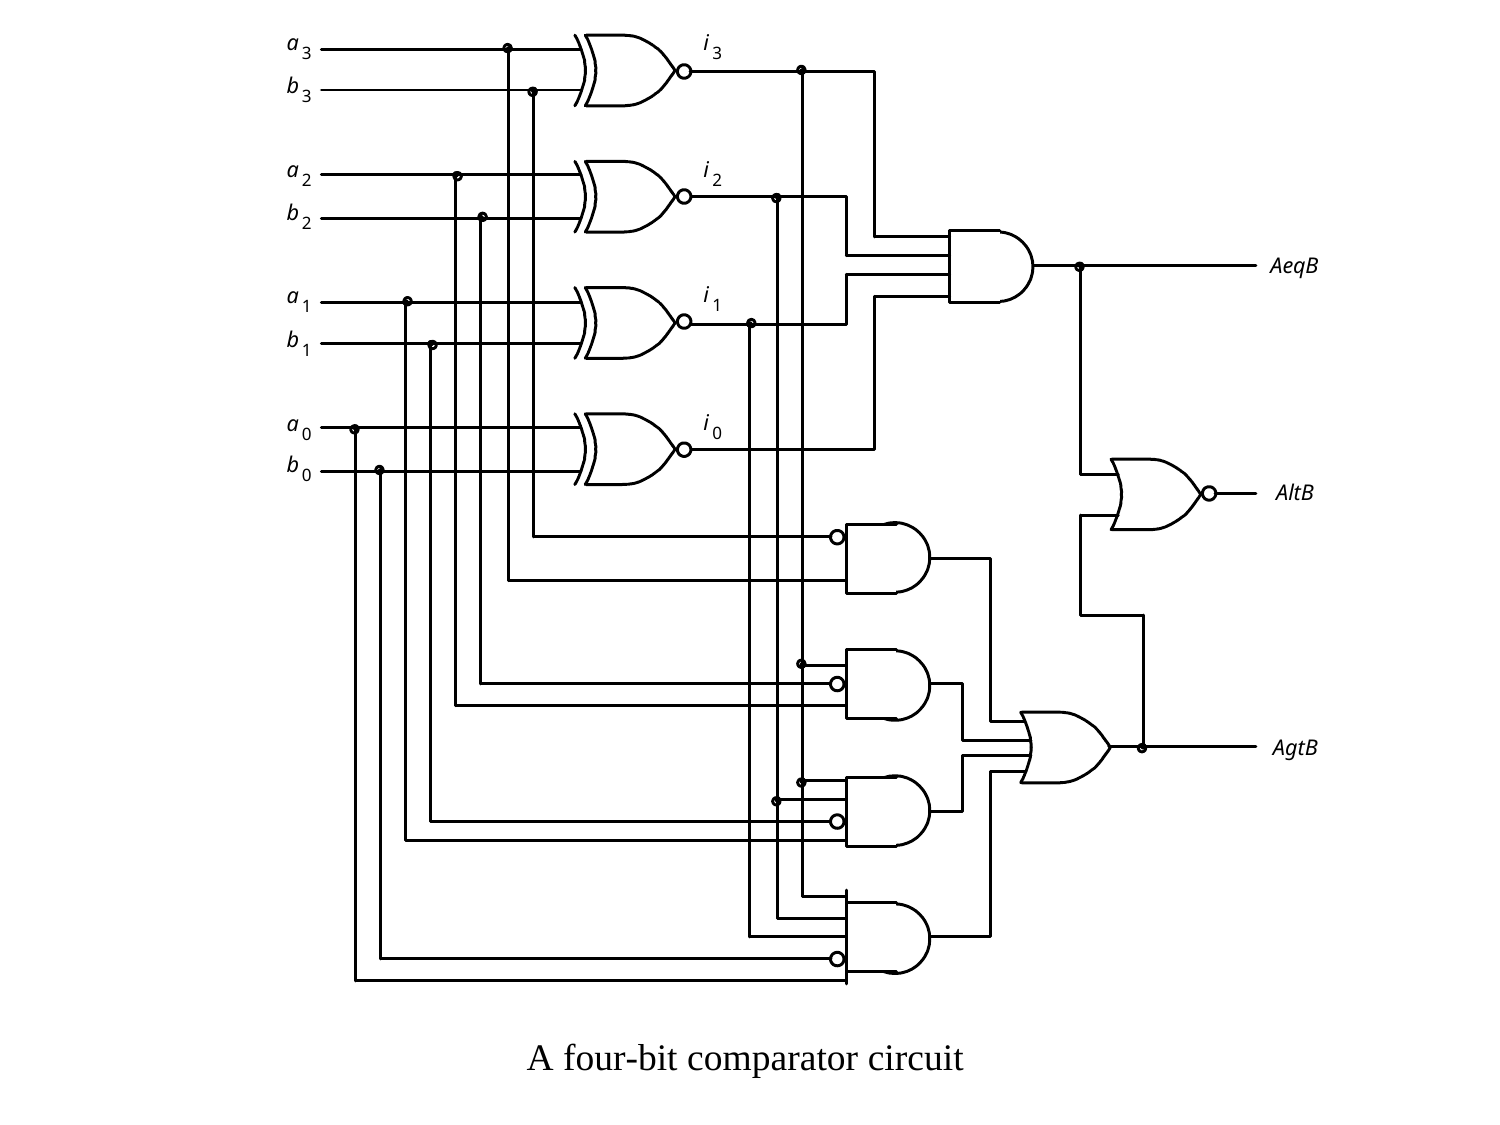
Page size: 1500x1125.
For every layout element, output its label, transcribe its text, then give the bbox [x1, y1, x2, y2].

picture [281, 24, 1338, 986]
text_box A four-bit comparator circuit [154, 1025, 1337, 1101]
